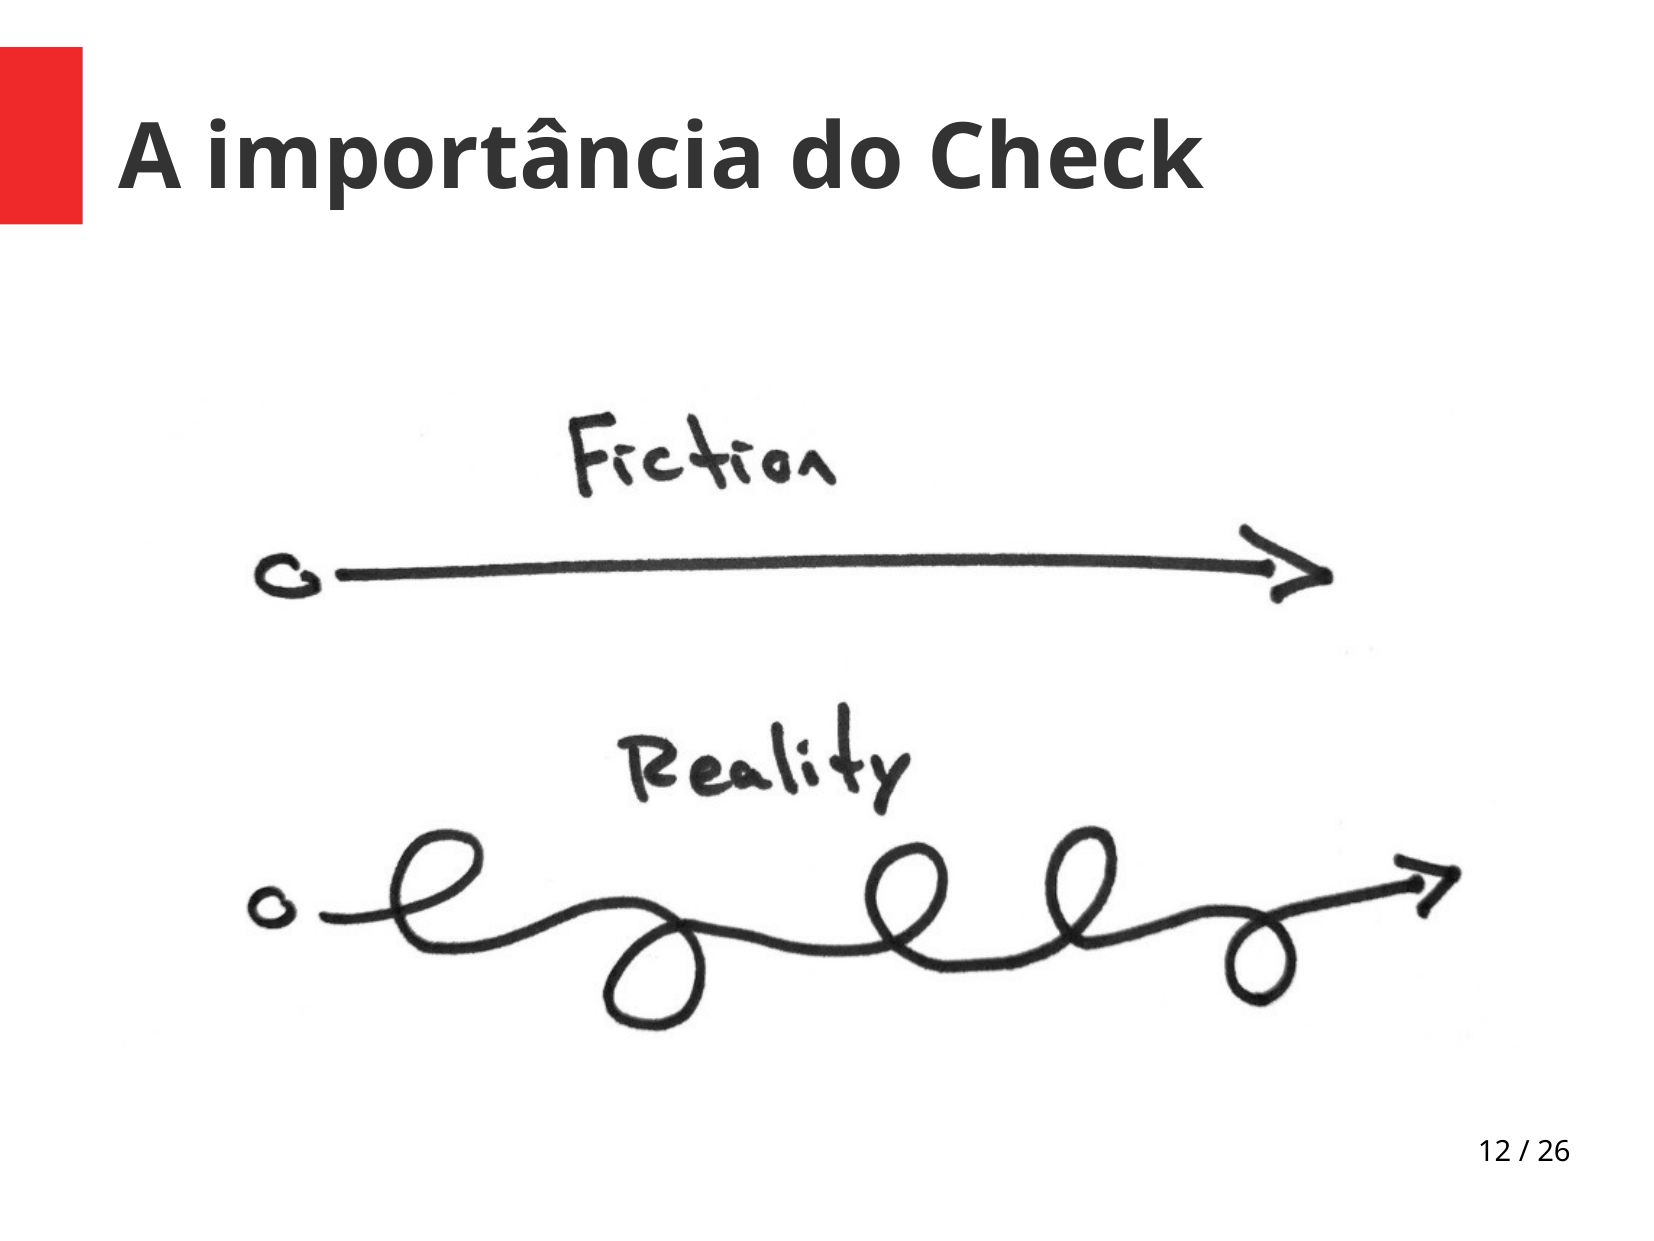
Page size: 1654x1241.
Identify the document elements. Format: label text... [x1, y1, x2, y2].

picture [118, 379, 1536, 1049]
title A importância do Check [118, 49, 1571, 257]
